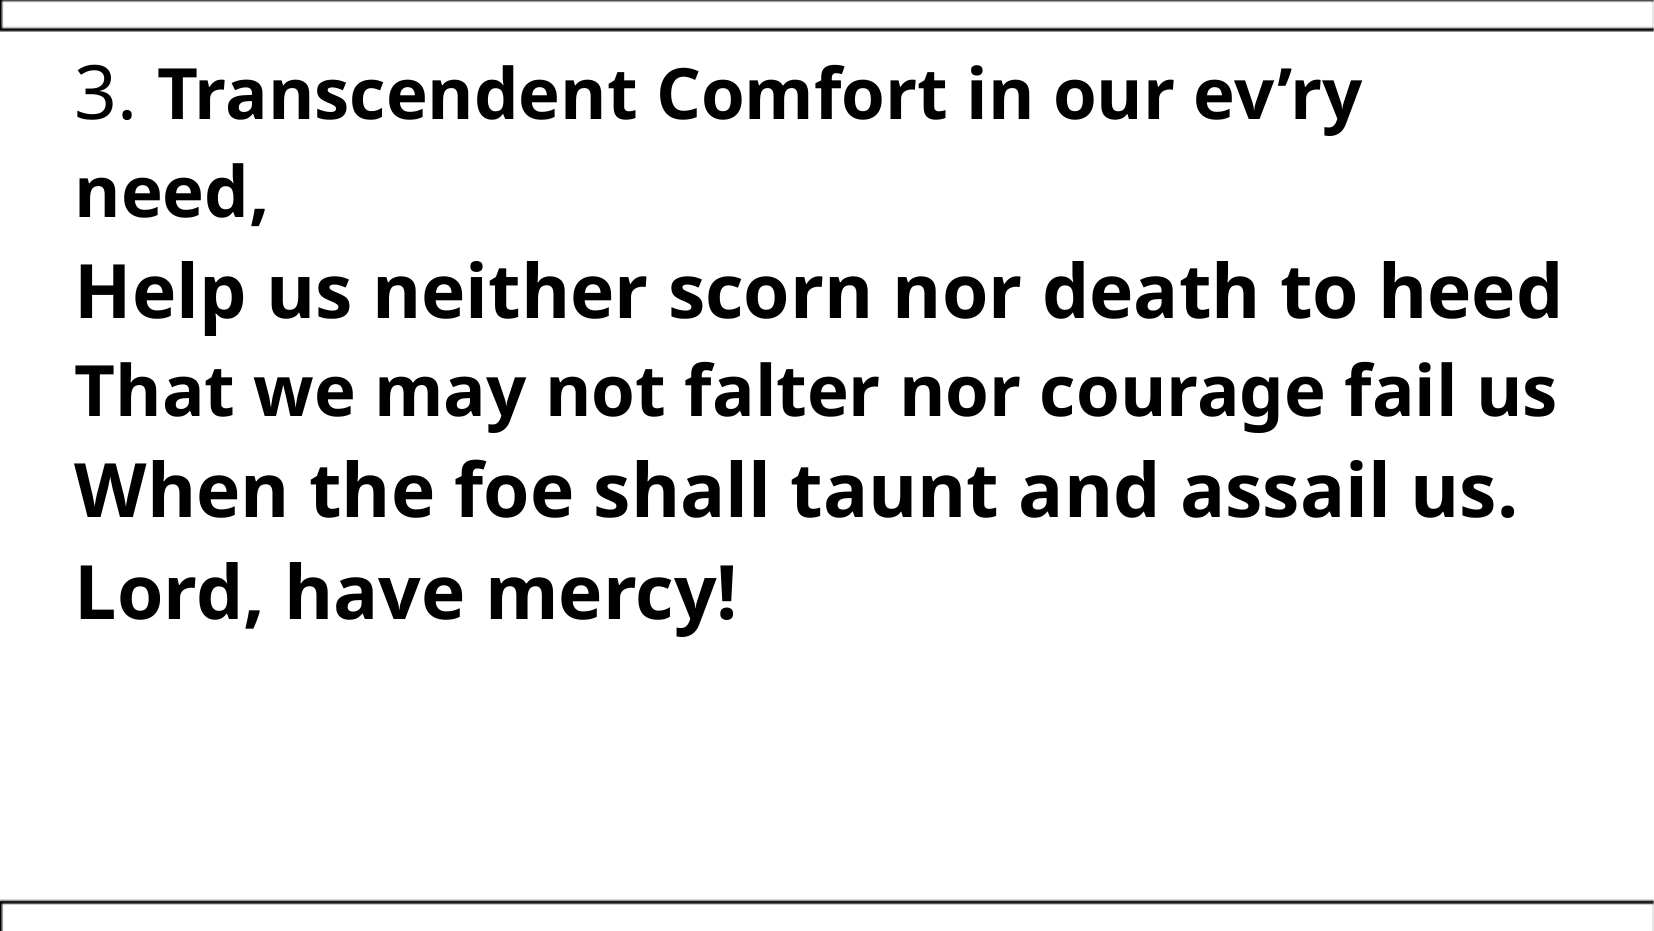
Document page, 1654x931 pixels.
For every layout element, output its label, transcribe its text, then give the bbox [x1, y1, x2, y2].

picture [0, 0, 1654, 931]
text_box 3. Transcendent Comfort in our ev’ry need, Help us neither scorn nor death to heed That we may not falter nor courage fail us When the foe shall taunt and assail us. Lord, have mercy! [60, 31, 1591, 541]
